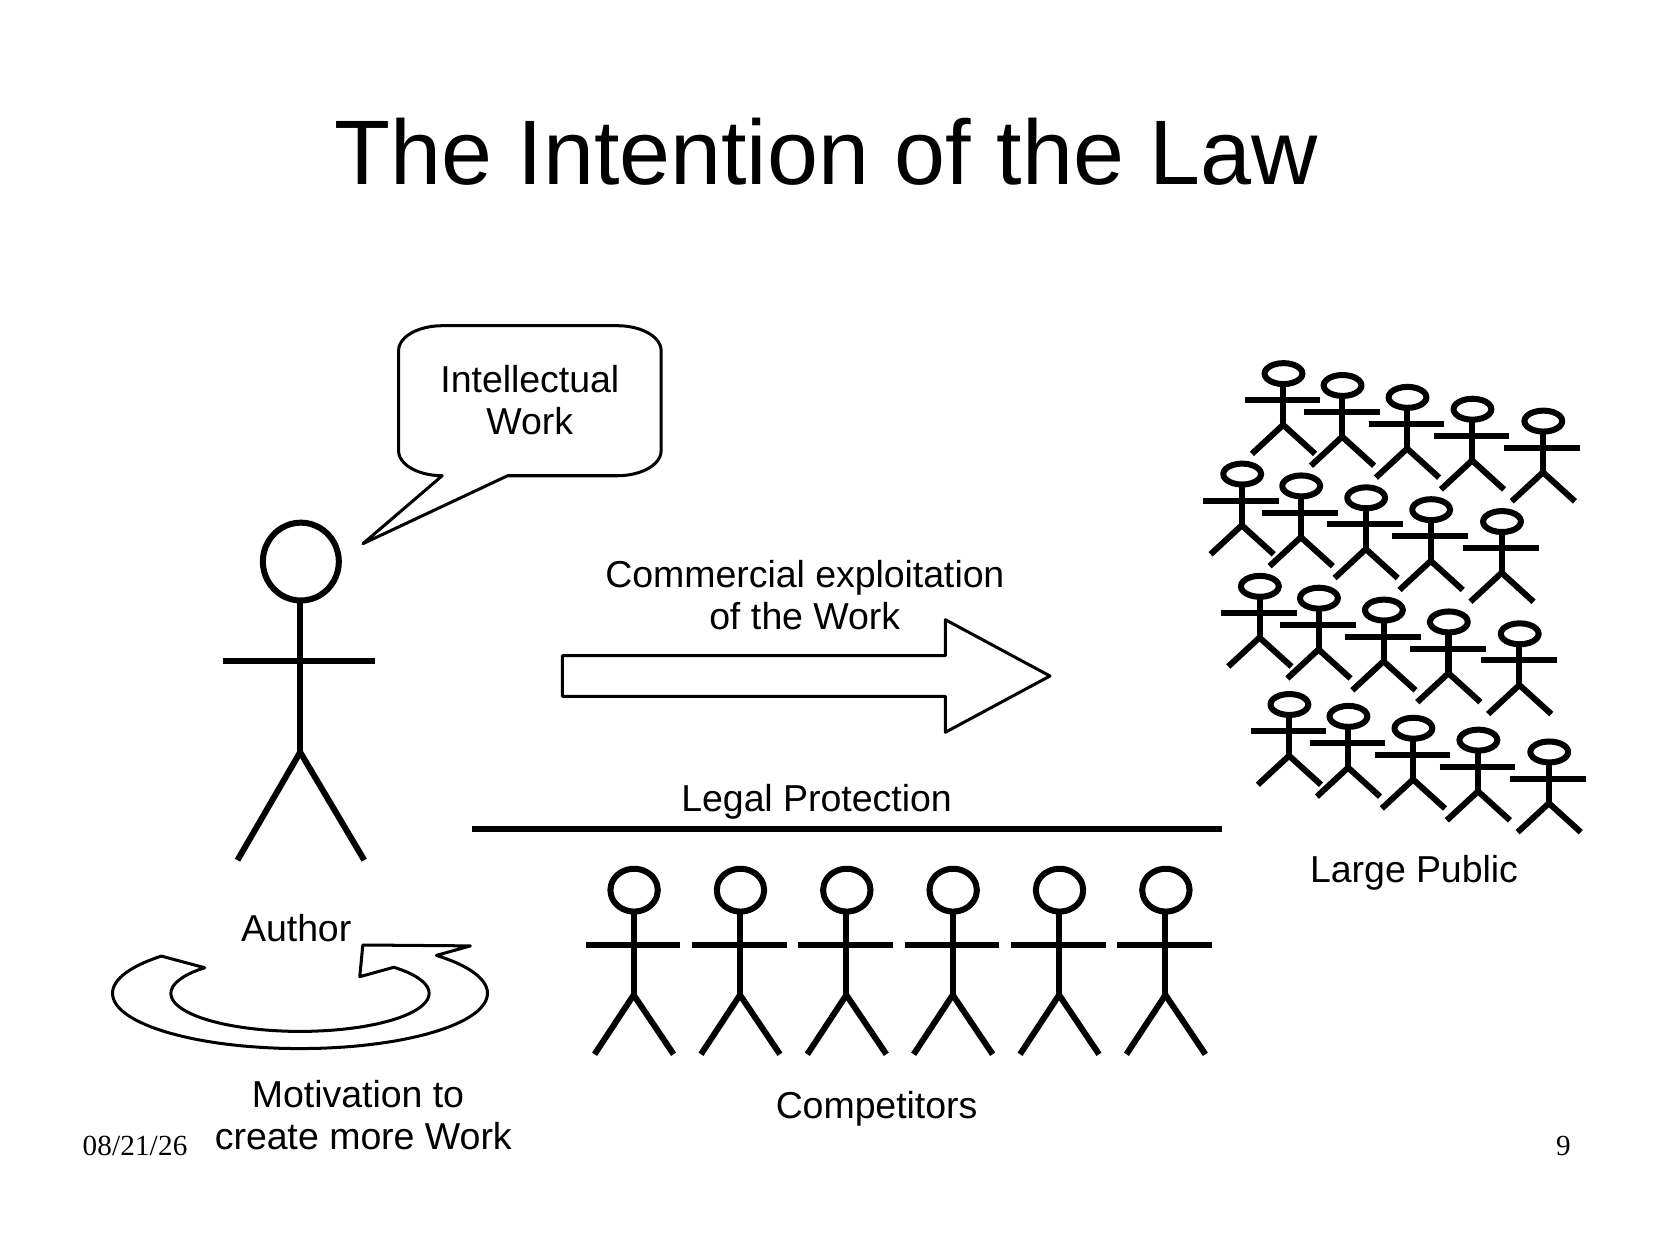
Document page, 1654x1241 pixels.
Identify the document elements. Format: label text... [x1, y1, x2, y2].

text_box Motivation to create more Work [175, 1065, 551, 1165]
text_box Commercial exploitation of the Work [579, 545, 1031, 645]
title The Intention of the Law [82, 56, 1571, 250]
text_box Author [364, 947, 409, 957]
text_box Large Public [1252, 841, 1576, 898]
text_box Legal Protection [591, 770, 1043, 827]
text_box Competitors [715, 1077, 1039, 1135]
text_box Author [183, 900, 409, 957]
text_box Intellectual Work [362, 325, 662, 544]
